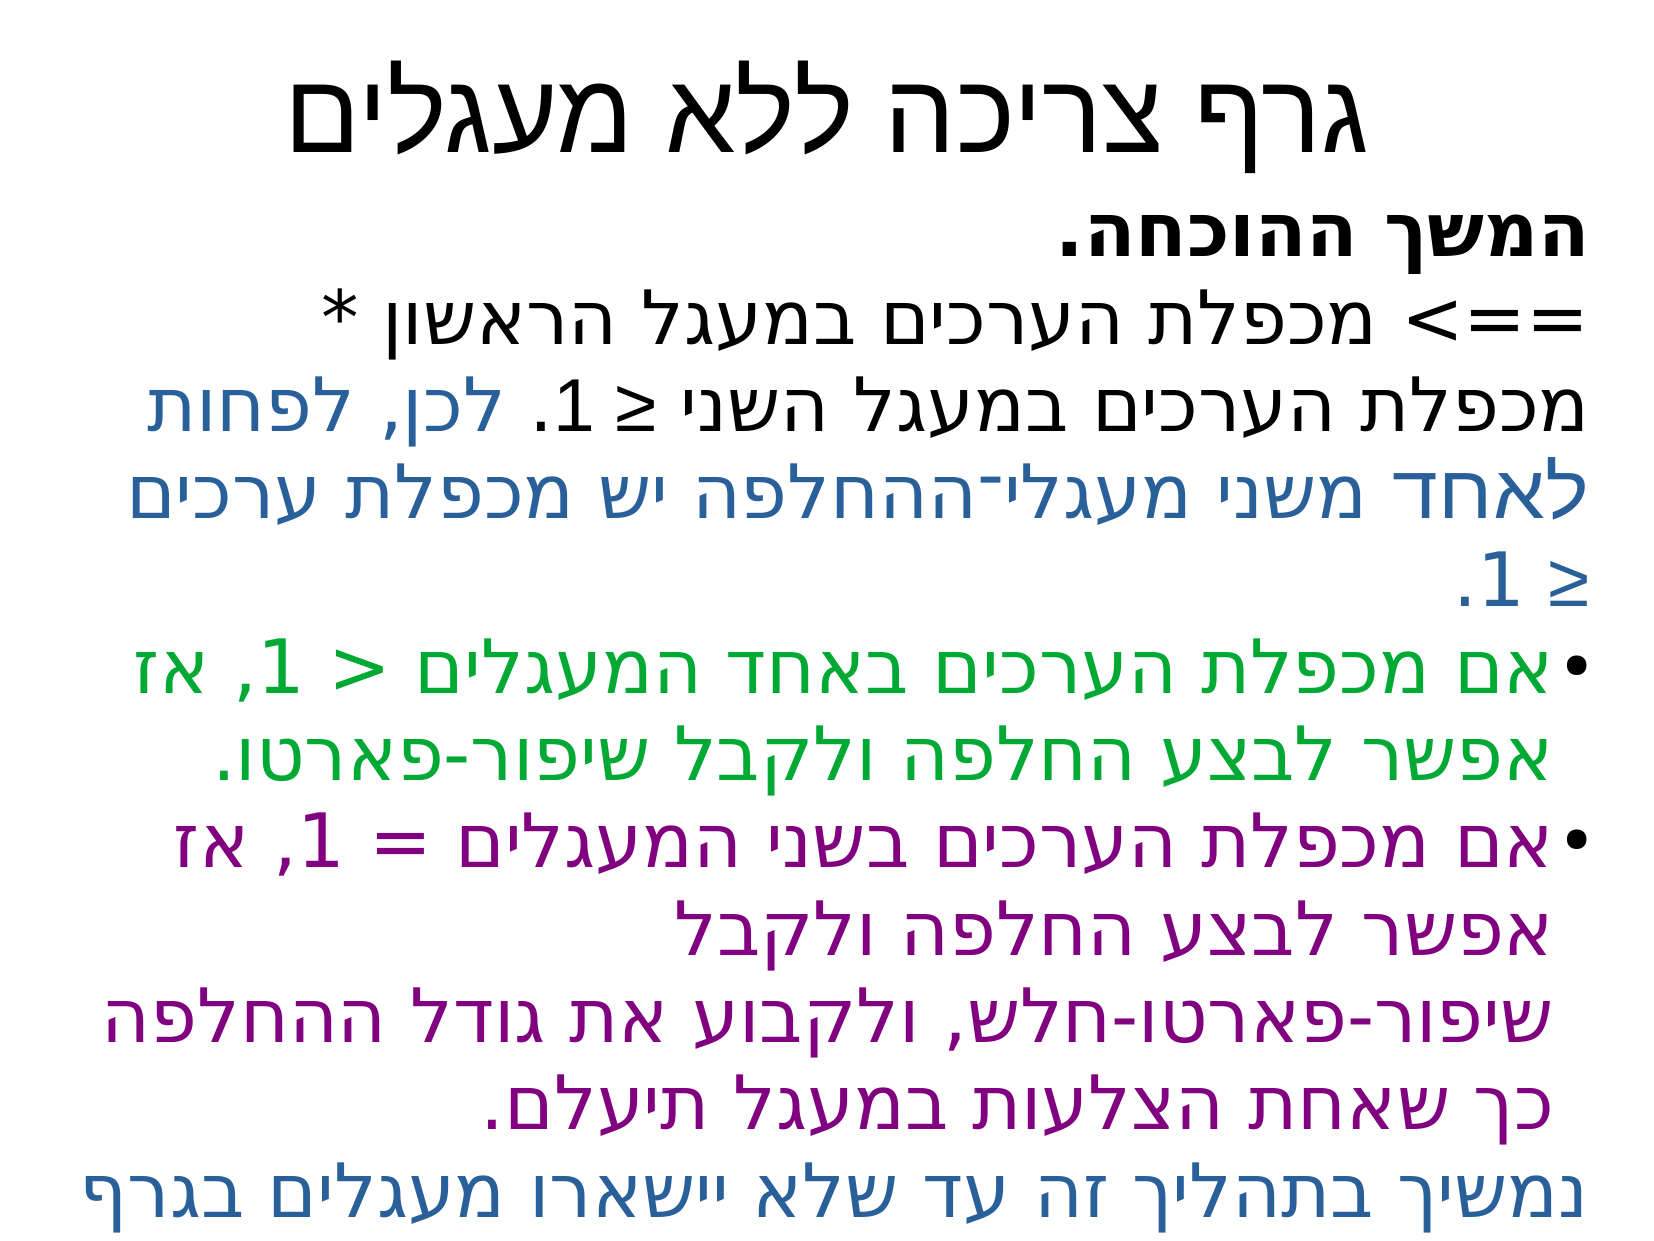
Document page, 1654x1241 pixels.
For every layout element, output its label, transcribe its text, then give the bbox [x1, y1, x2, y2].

text_box המשך ההוכחה. ==> מכפלת הערכים במעגל הראשון * מכפלת הערכים במעגל השני ≤ 1. לכן, לפחות לאחד משני מעגלי־ההחלפה יש מכפלת ערכים ≤ 1. אם מכפלת הערכים באחד המעגלים < 1, אז אפשר לבצע החלפה ולקבל שיפור-פארטו. אם מכפלת הערכים בשני המעגלים = 1, אז אפשר לבצע החלפה ולקבל שיפור-פארטו-חלש, ולקבוע את גודל ההחלפה כך שאחת הצלעות במעגל תיעלם. נמשיך בתהליך זה עד שלא יישארו מעגלים בגרף הצריכה. *** [60, 180, 1606, 1206]
title גרף צריכה ללא מעגלים [0, 32, 1654, 196]
